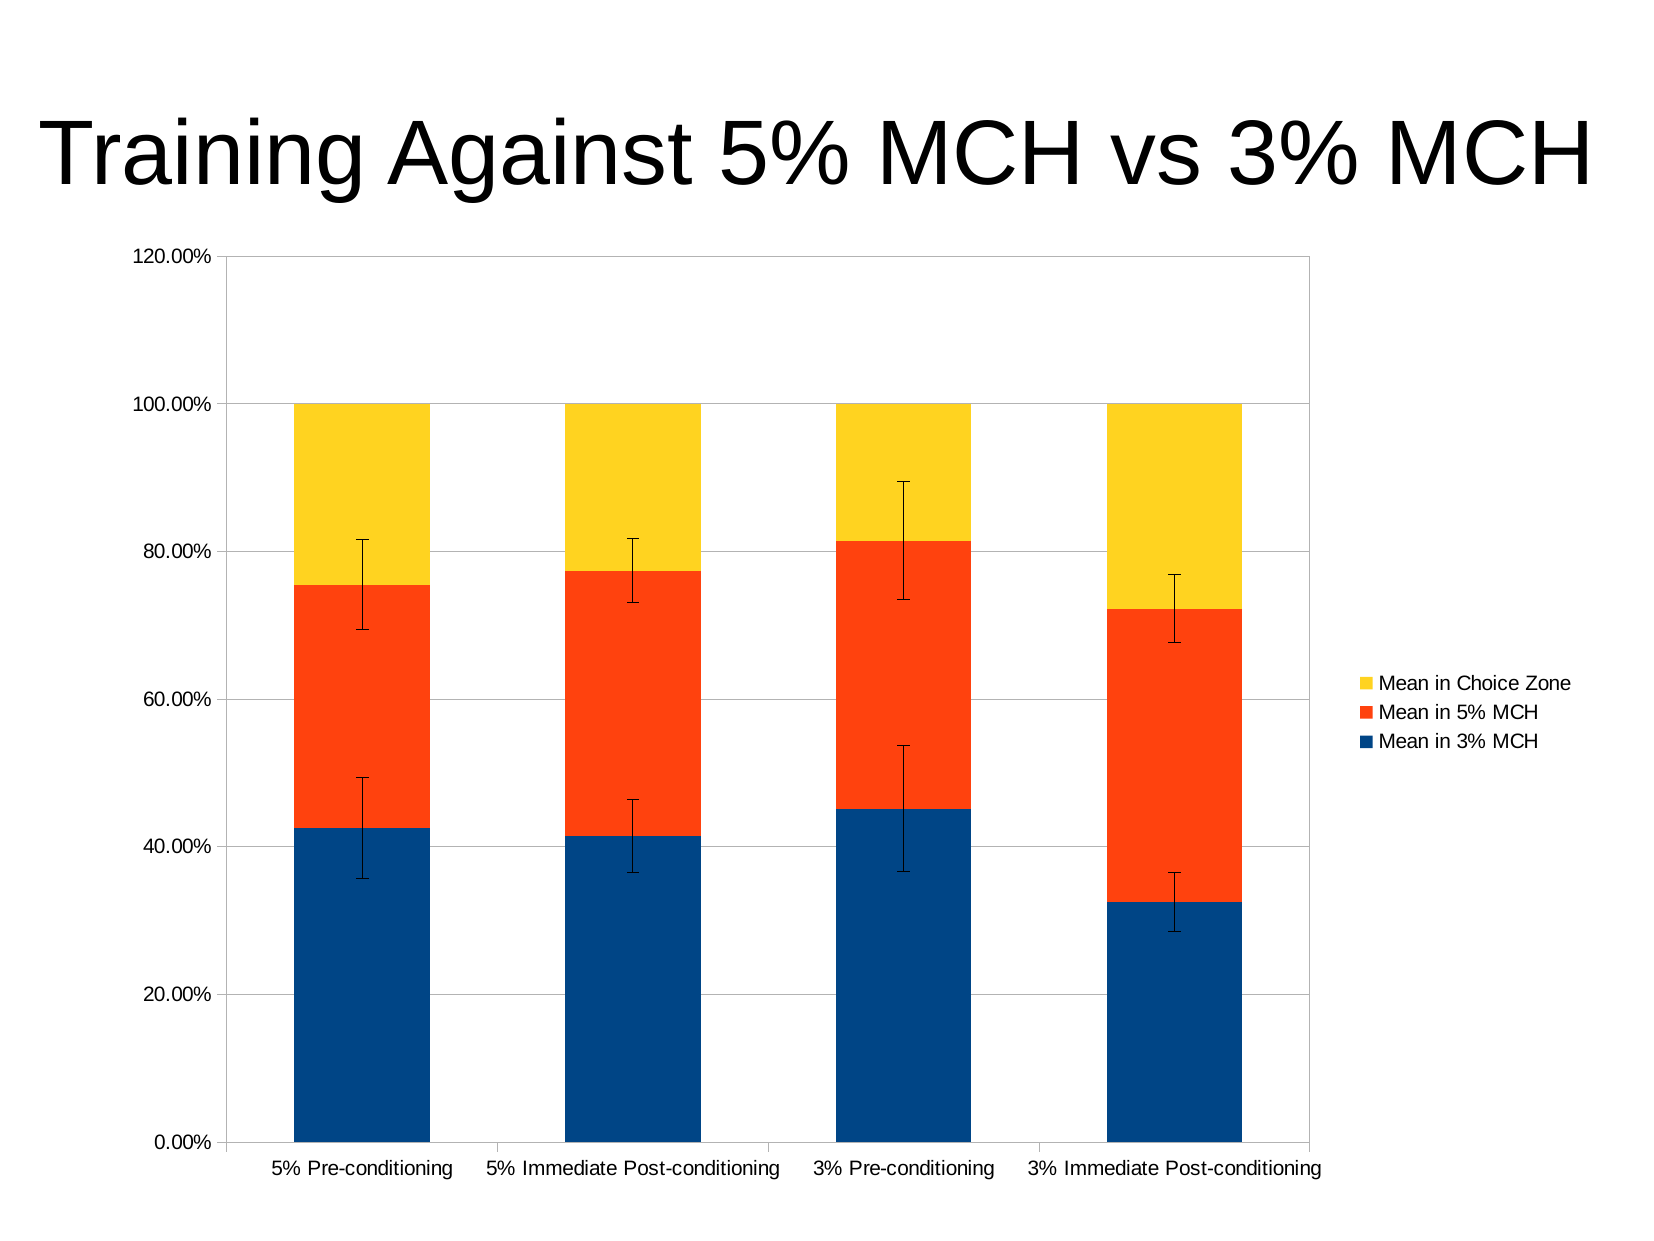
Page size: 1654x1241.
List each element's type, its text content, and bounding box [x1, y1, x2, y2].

chart [105, 225, 1591, 1201]
title Training Against 5% MCH vs 3% MCH [0, 49, 1636, 257]
